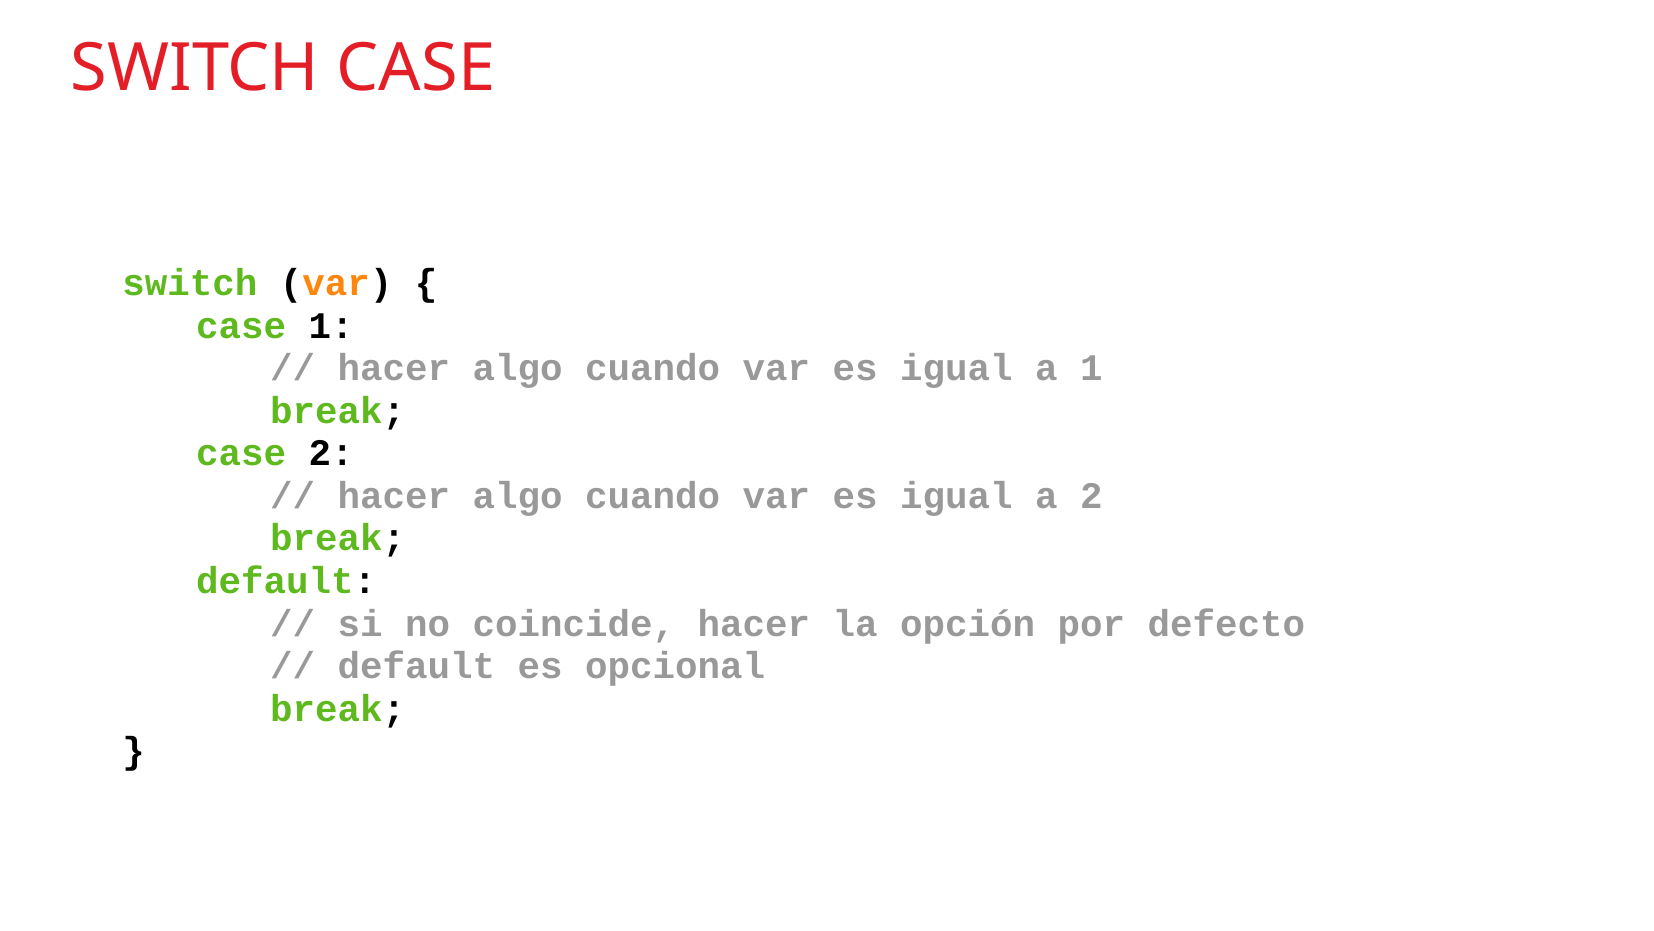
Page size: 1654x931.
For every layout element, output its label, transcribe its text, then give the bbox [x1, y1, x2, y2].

text_box switch (var) { case 1: // hacer algo cuando var es igual a 1 break; case 2: // hacer algo cuando var es igual a 2 break; default: // si no coincide, hacer la opción por defecto // default es opcional break; } [107, 257, 1546, 783]
title SWITCH CASE [70, 11, 1347, 118]
